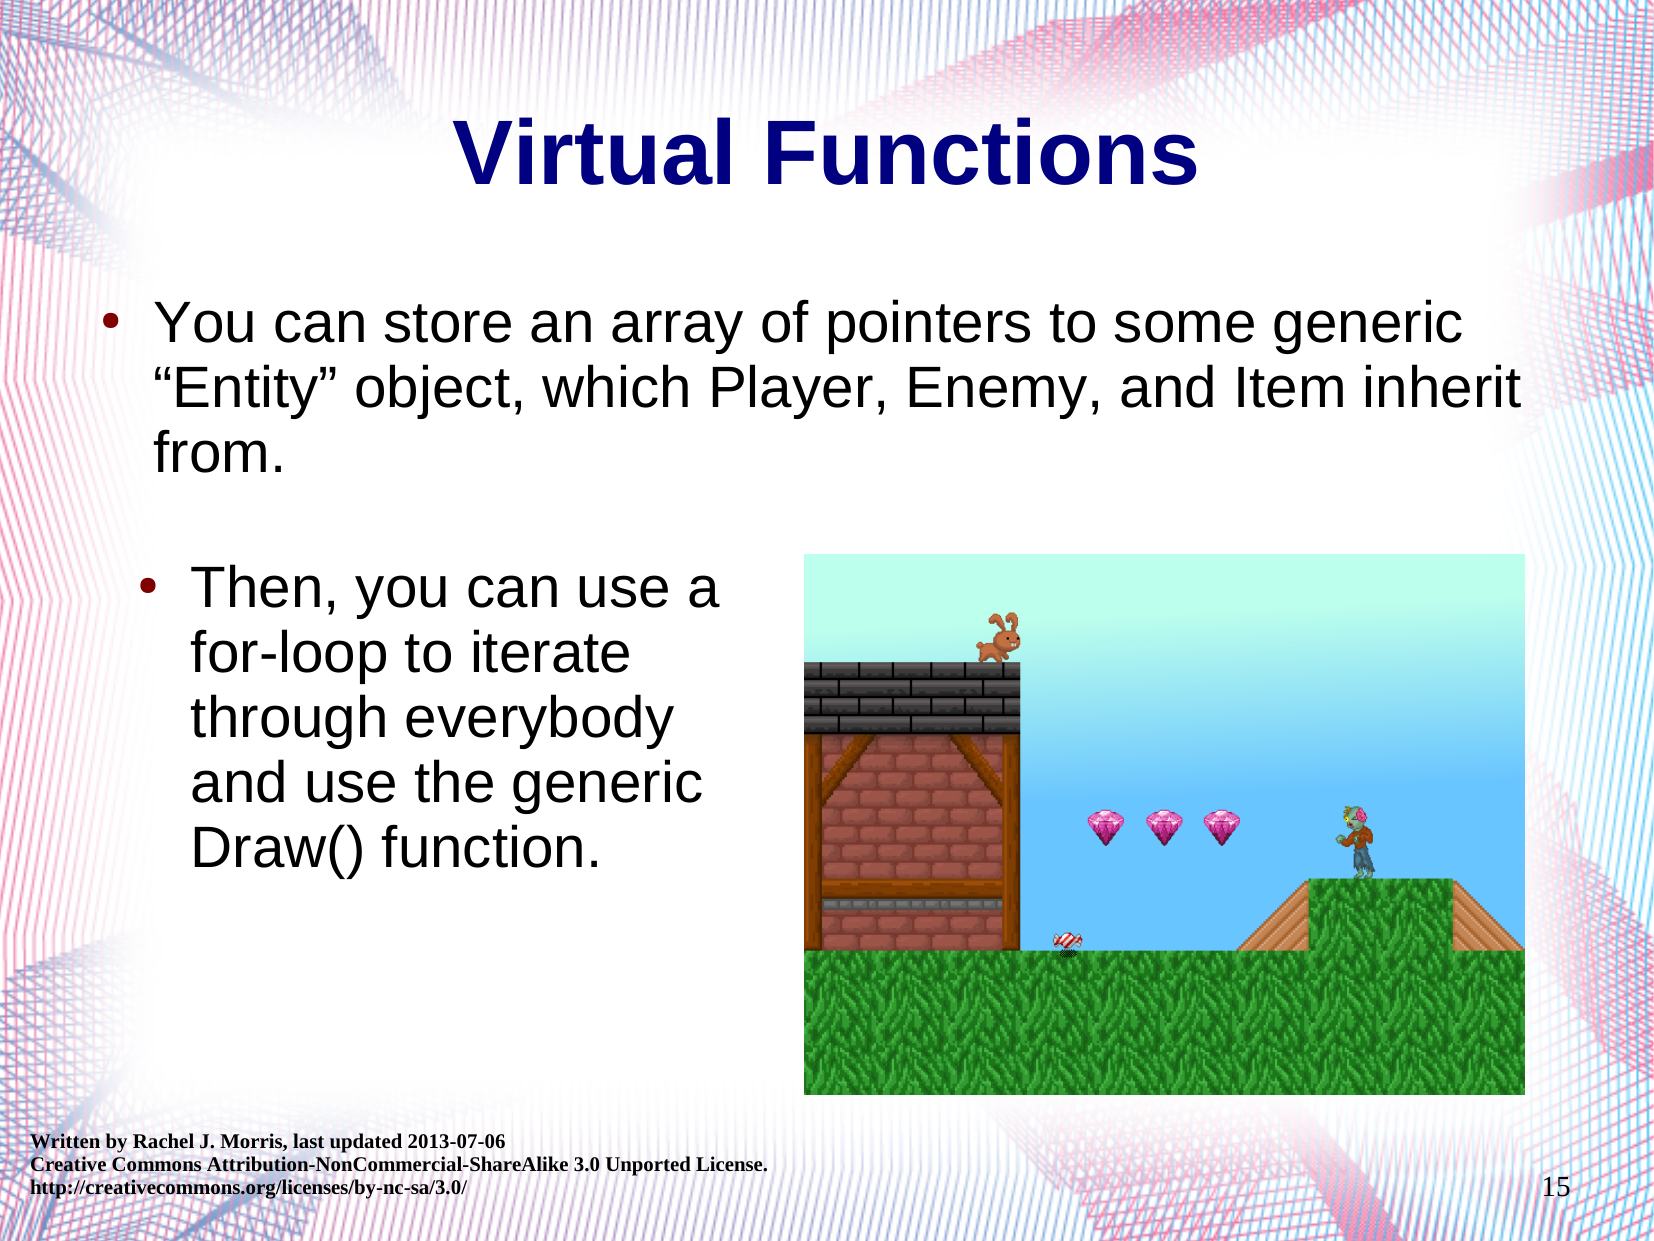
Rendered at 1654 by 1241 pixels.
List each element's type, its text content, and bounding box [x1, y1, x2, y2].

picture [0, 0, 1654, 1241]
list You can store an array of pointers to some generic “Entity” object, which Player, Enemy, and Item inherit from. [82, 290, 1571, 486]
list Then, you can use a for-loop to iterate through everybody and use the generic Draw() function. [120, 555, 781, 1081]
title Virtual Functions [82, 49, 1571, 257]
